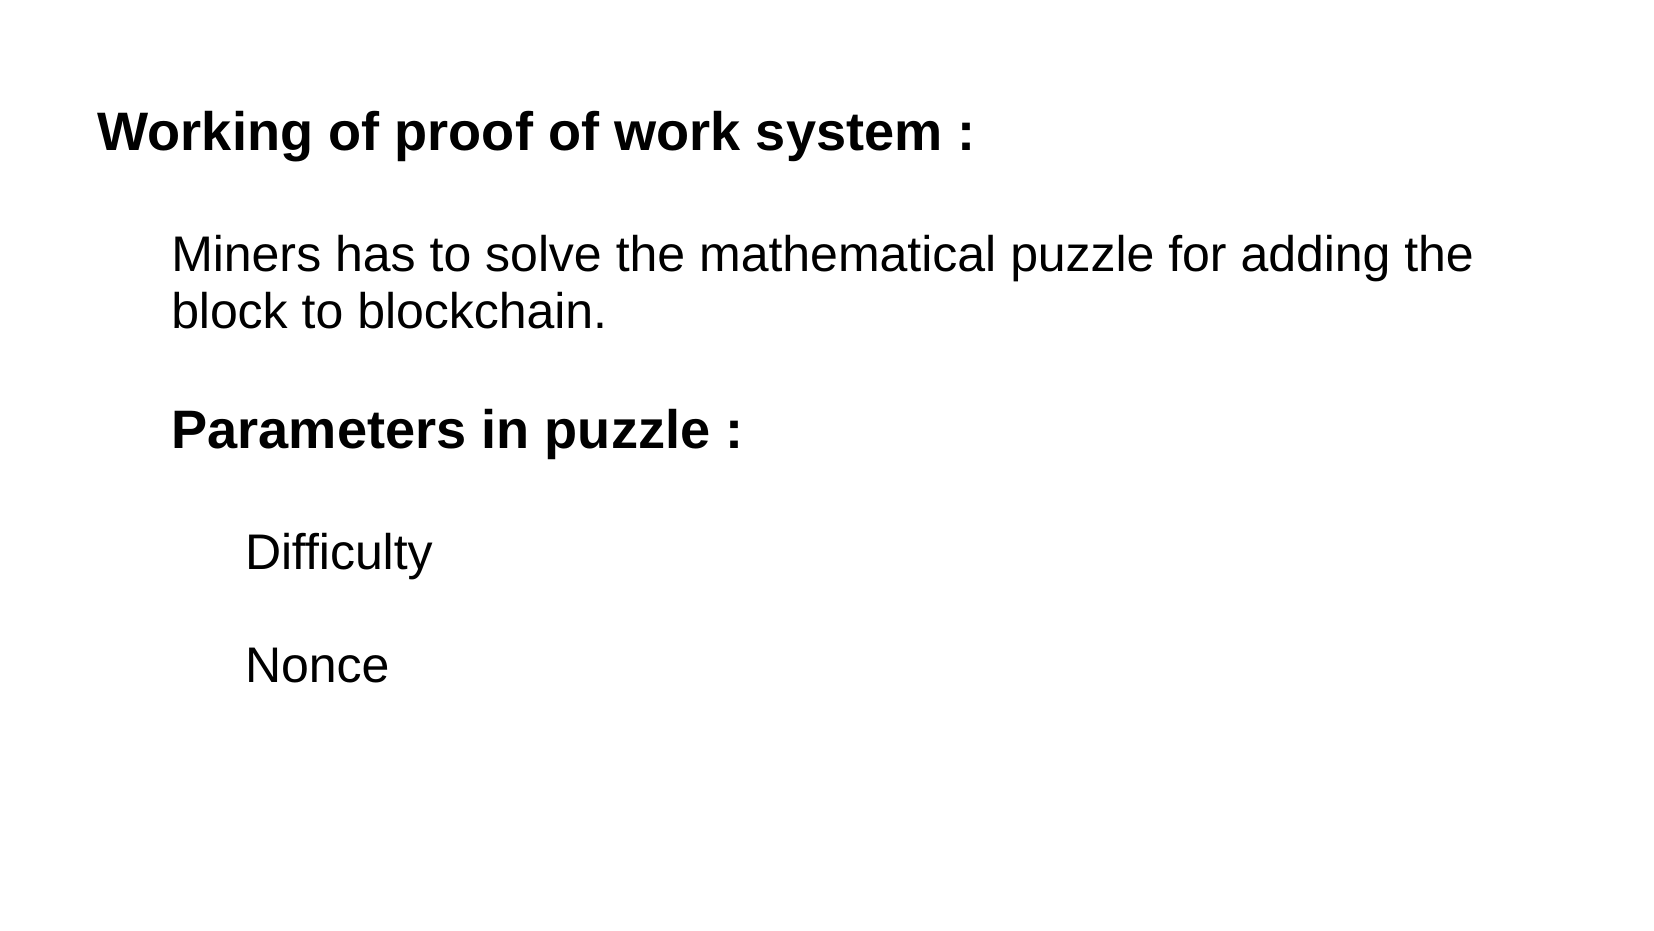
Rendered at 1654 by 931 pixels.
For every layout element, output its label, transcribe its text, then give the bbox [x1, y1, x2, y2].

text_box Working of proof of work system : Miners has to solve the mathematical puzzle for adding the block to blockchain. Parameters in puzzle : Difficulty Nonce [82, 94, 1571, 715]
